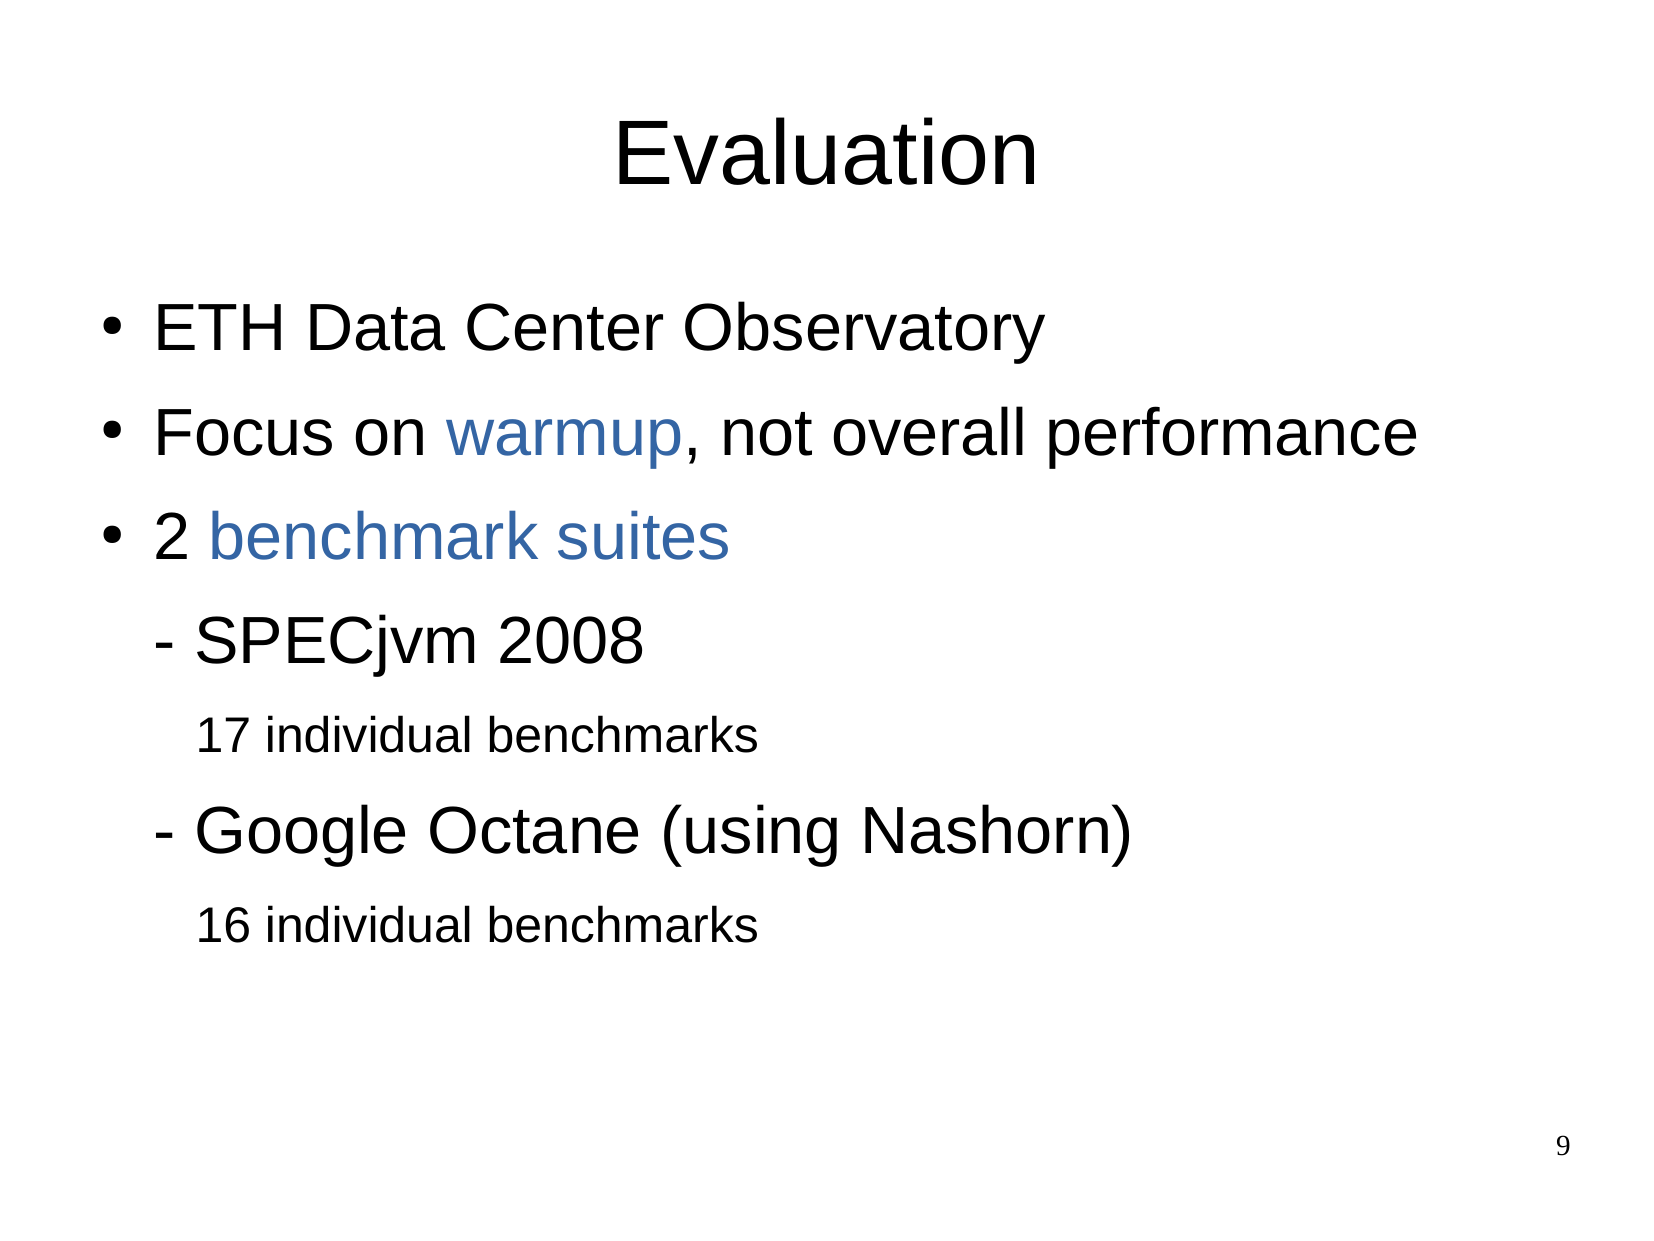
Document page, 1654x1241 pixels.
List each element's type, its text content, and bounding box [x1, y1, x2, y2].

list ETH Data Center Observatory Focus on warmup, not overall performance 2 benchmark suites - SPECjvm 2008 17 individual benchmarks - Google Octane (using Nashorn) 16 individual benchmarks [82, 290, 1571, 1010]
title Evaluation [82, 49, 1571, 257]
